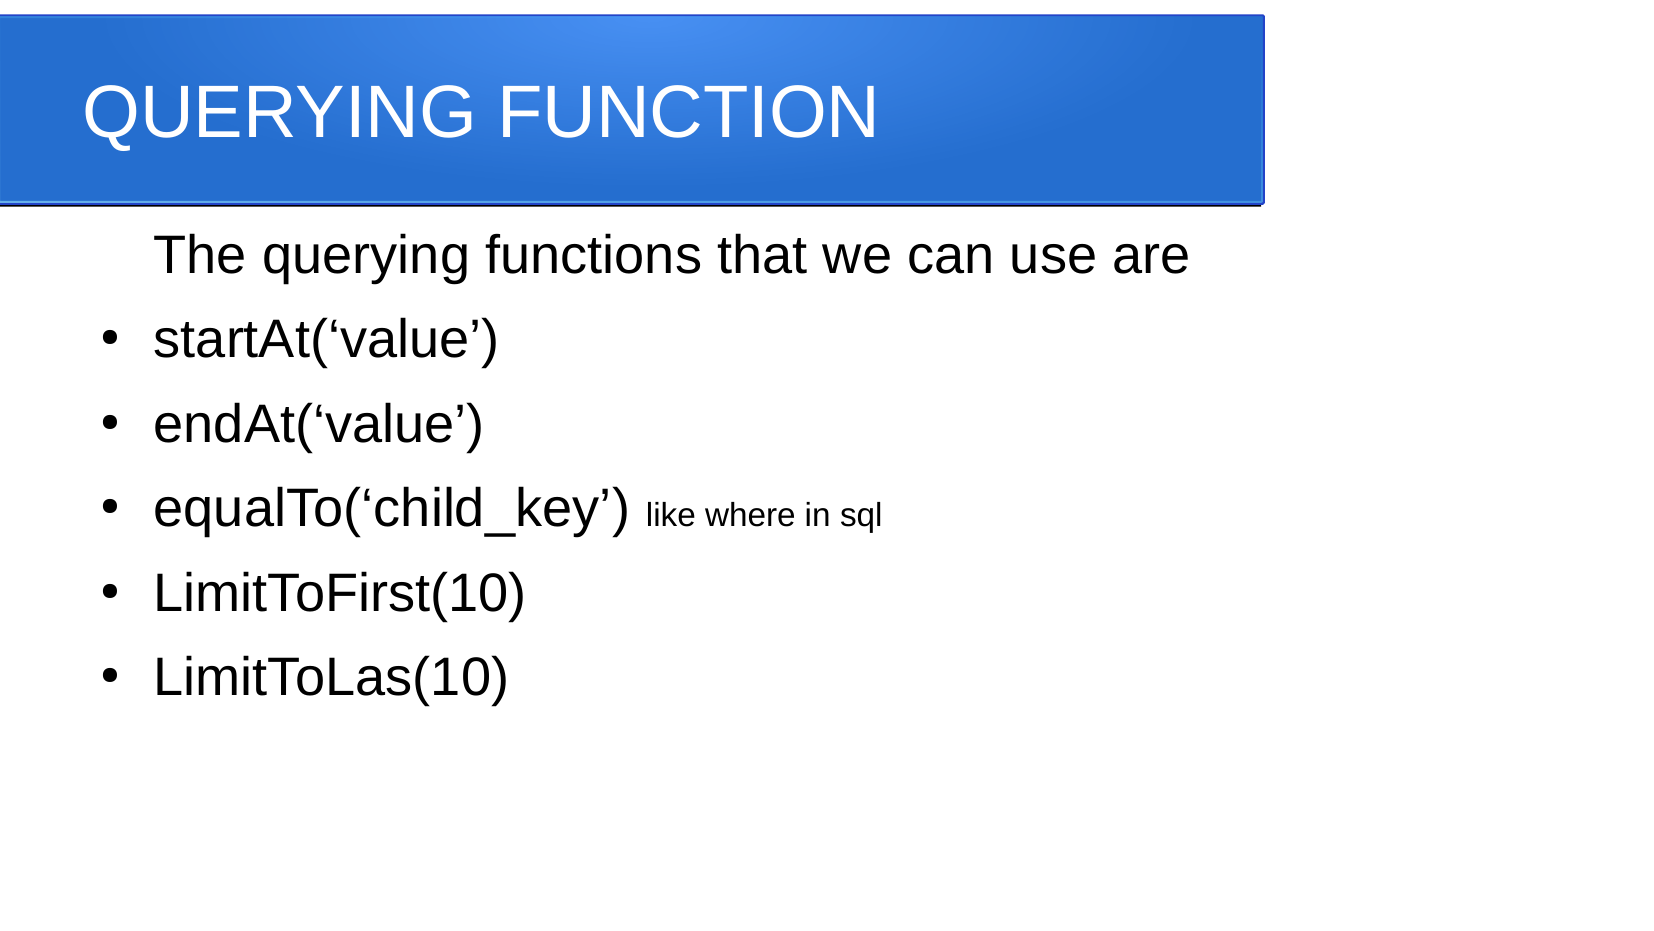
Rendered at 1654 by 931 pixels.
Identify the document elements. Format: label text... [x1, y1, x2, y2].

list The querying functions that we can use are startAt(‘value’) endAt(‘value’) equalTo(‘child_key’) like where in sql LimitToFirst(10) LimitToLas(10) [82, 224, 1571, 764]
title QUERYING FUNCTION [82, 35, 1235, 189]
